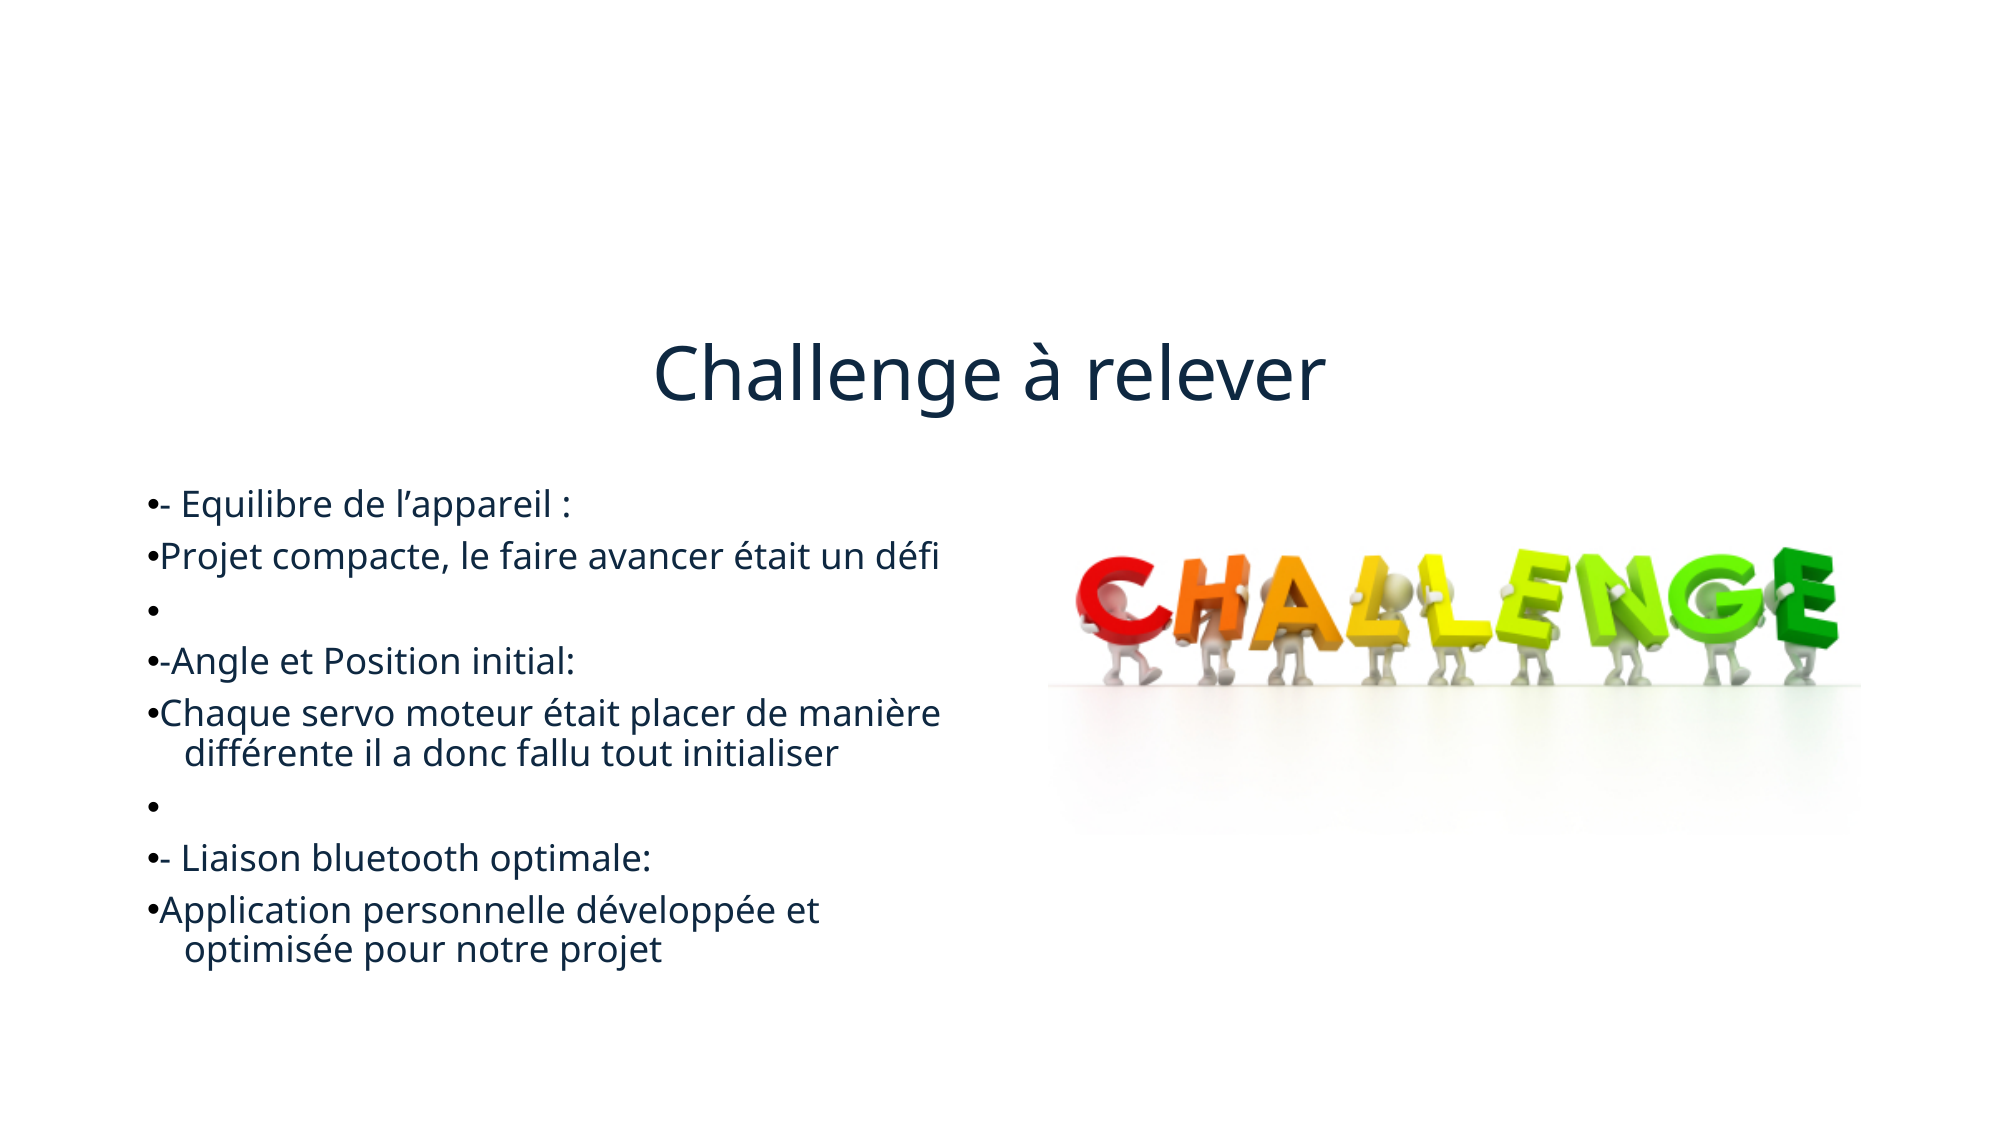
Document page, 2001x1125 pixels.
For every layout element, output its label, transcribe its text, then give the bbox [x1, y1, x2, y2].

title Challenge à relever [193, 206, 1807, 425]
text_box - Equilibre de l’appareil : Projet compacte, le faire avancer était un défi -Angle et Position initial: Chaque servo moteur était placer de manière différente il a donc fallu tout initialiser - Liaison bluetooth optimale: Application personnelle développée et optimisée pour notre projet [131, 463, 973, 994]
picture [1048, 428, 1861, 835]
